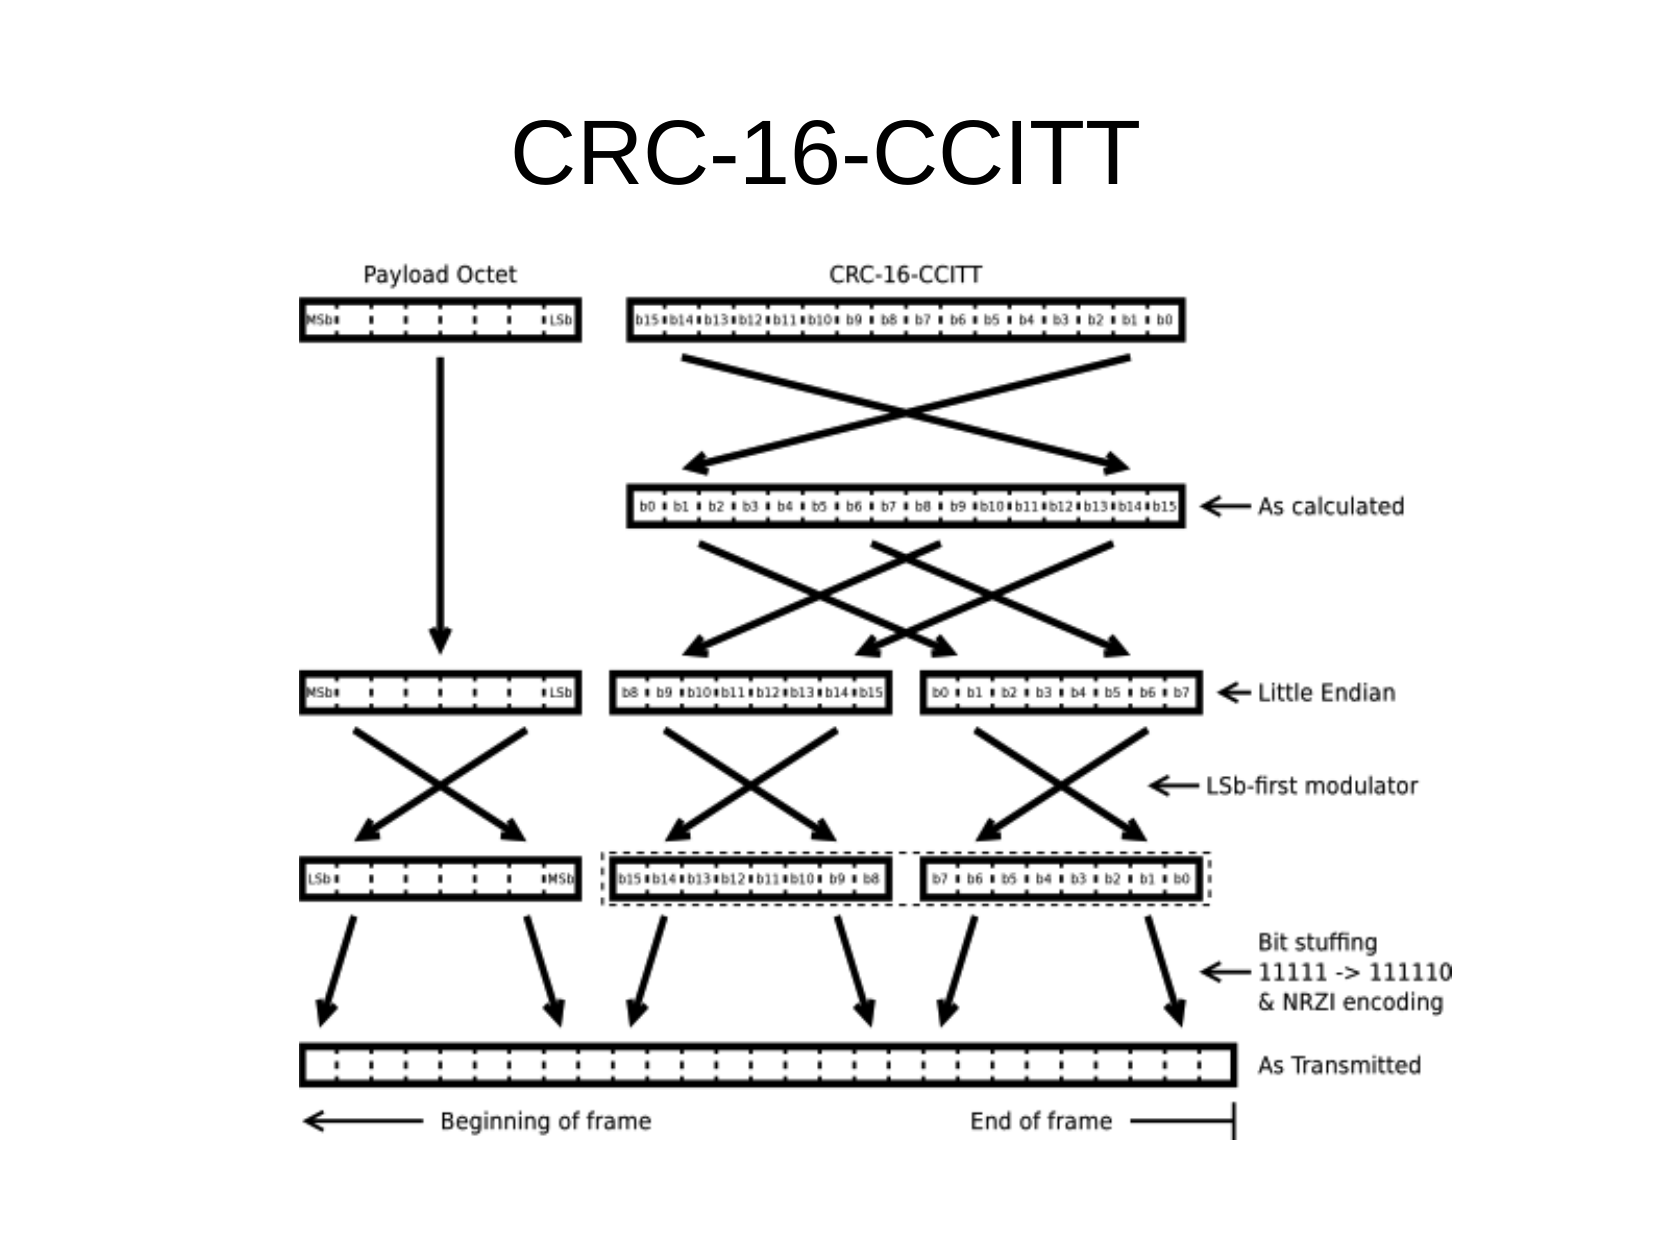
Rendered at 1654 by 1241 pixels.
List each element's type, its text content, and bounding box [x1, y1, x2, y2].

picture [299, 260, 1452, 1140]
title CRC-16-CCITT [82, 49, 1571, 257]
